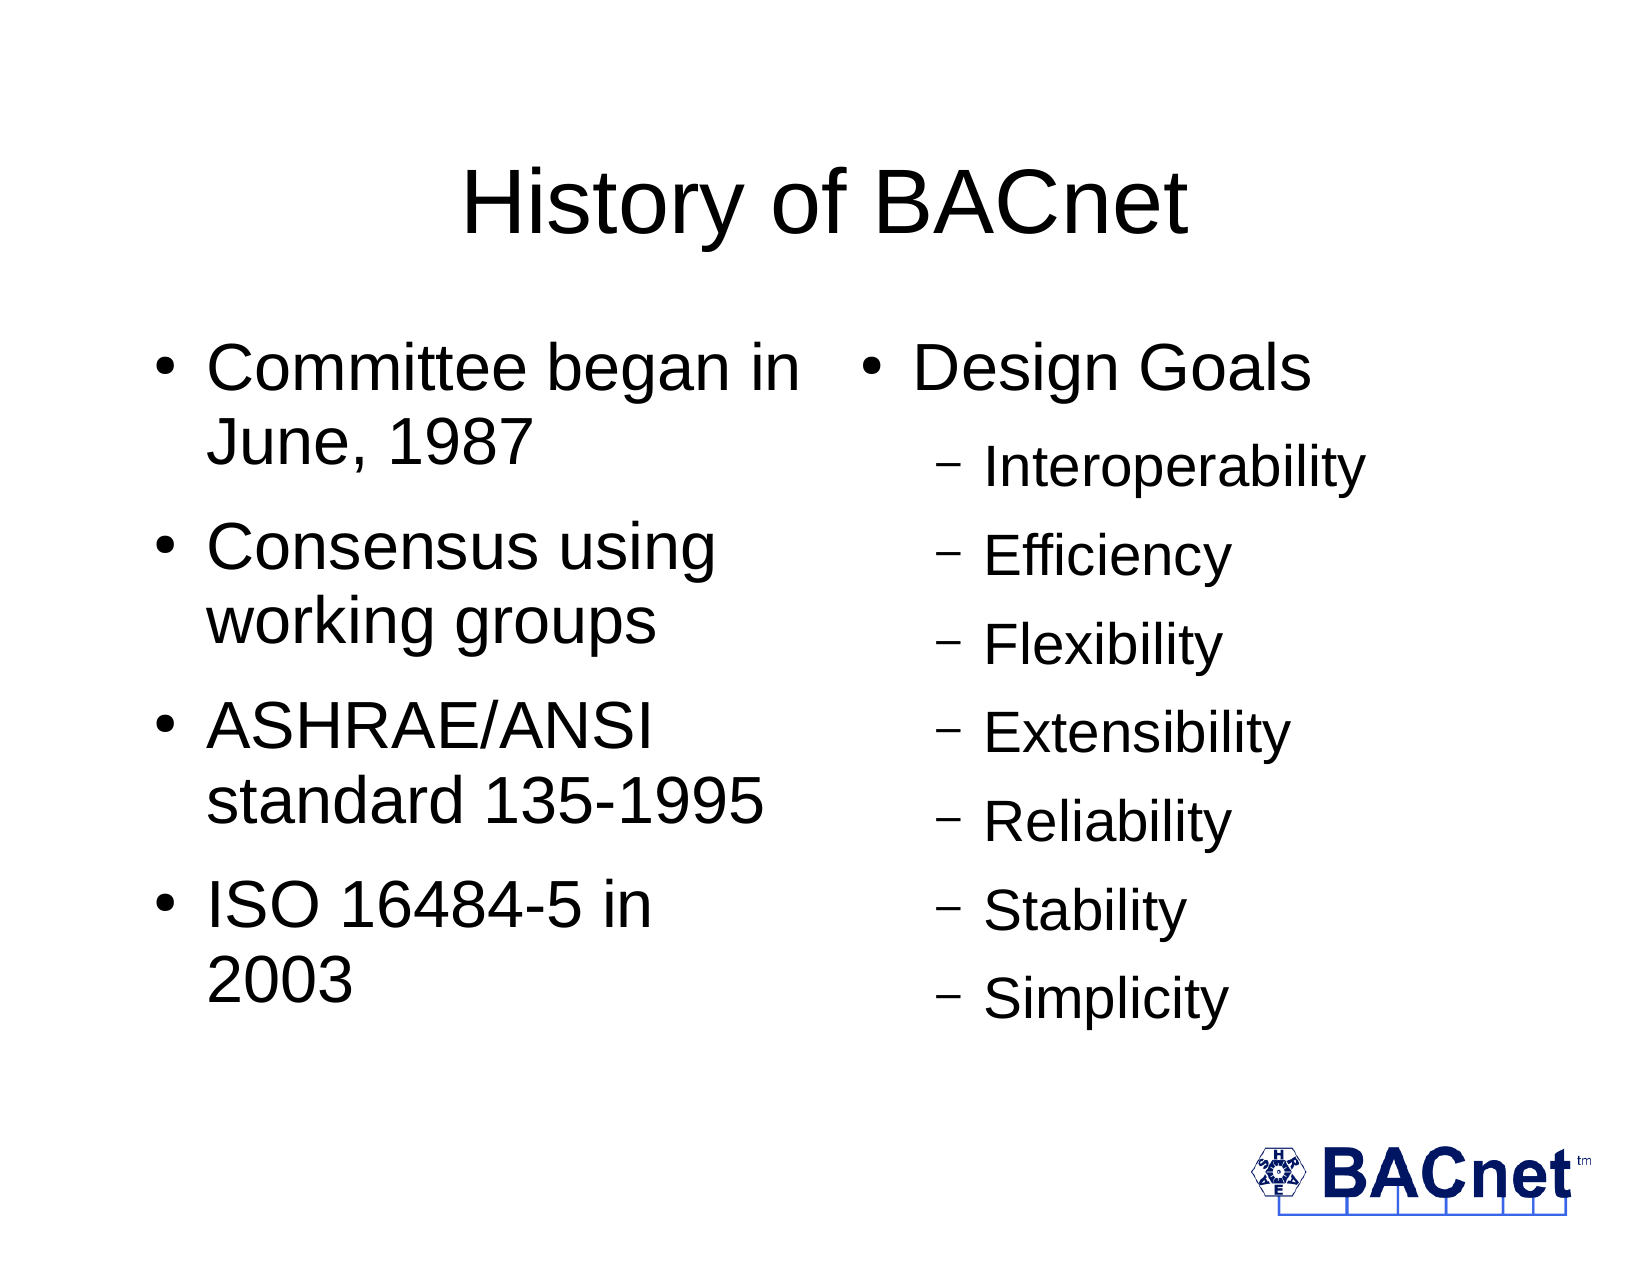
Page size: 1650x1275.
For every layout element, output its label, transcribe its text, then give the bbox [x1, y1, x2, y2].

list Committee began in June, 1987 Consensus using working groups ASHRAE/ANSI standard 135-1995 ISO 16484-5 in 2003 [135, 329, 809, 1094]
list Design Goals Interoperability Efficiency Flexibility Extensibility Reliability Stability Simplicity [842, 329, 1515, 1079]
picture [1251, 1146, 1591, 1216]
title History of BACnet [135, 105, 1515, 299]
